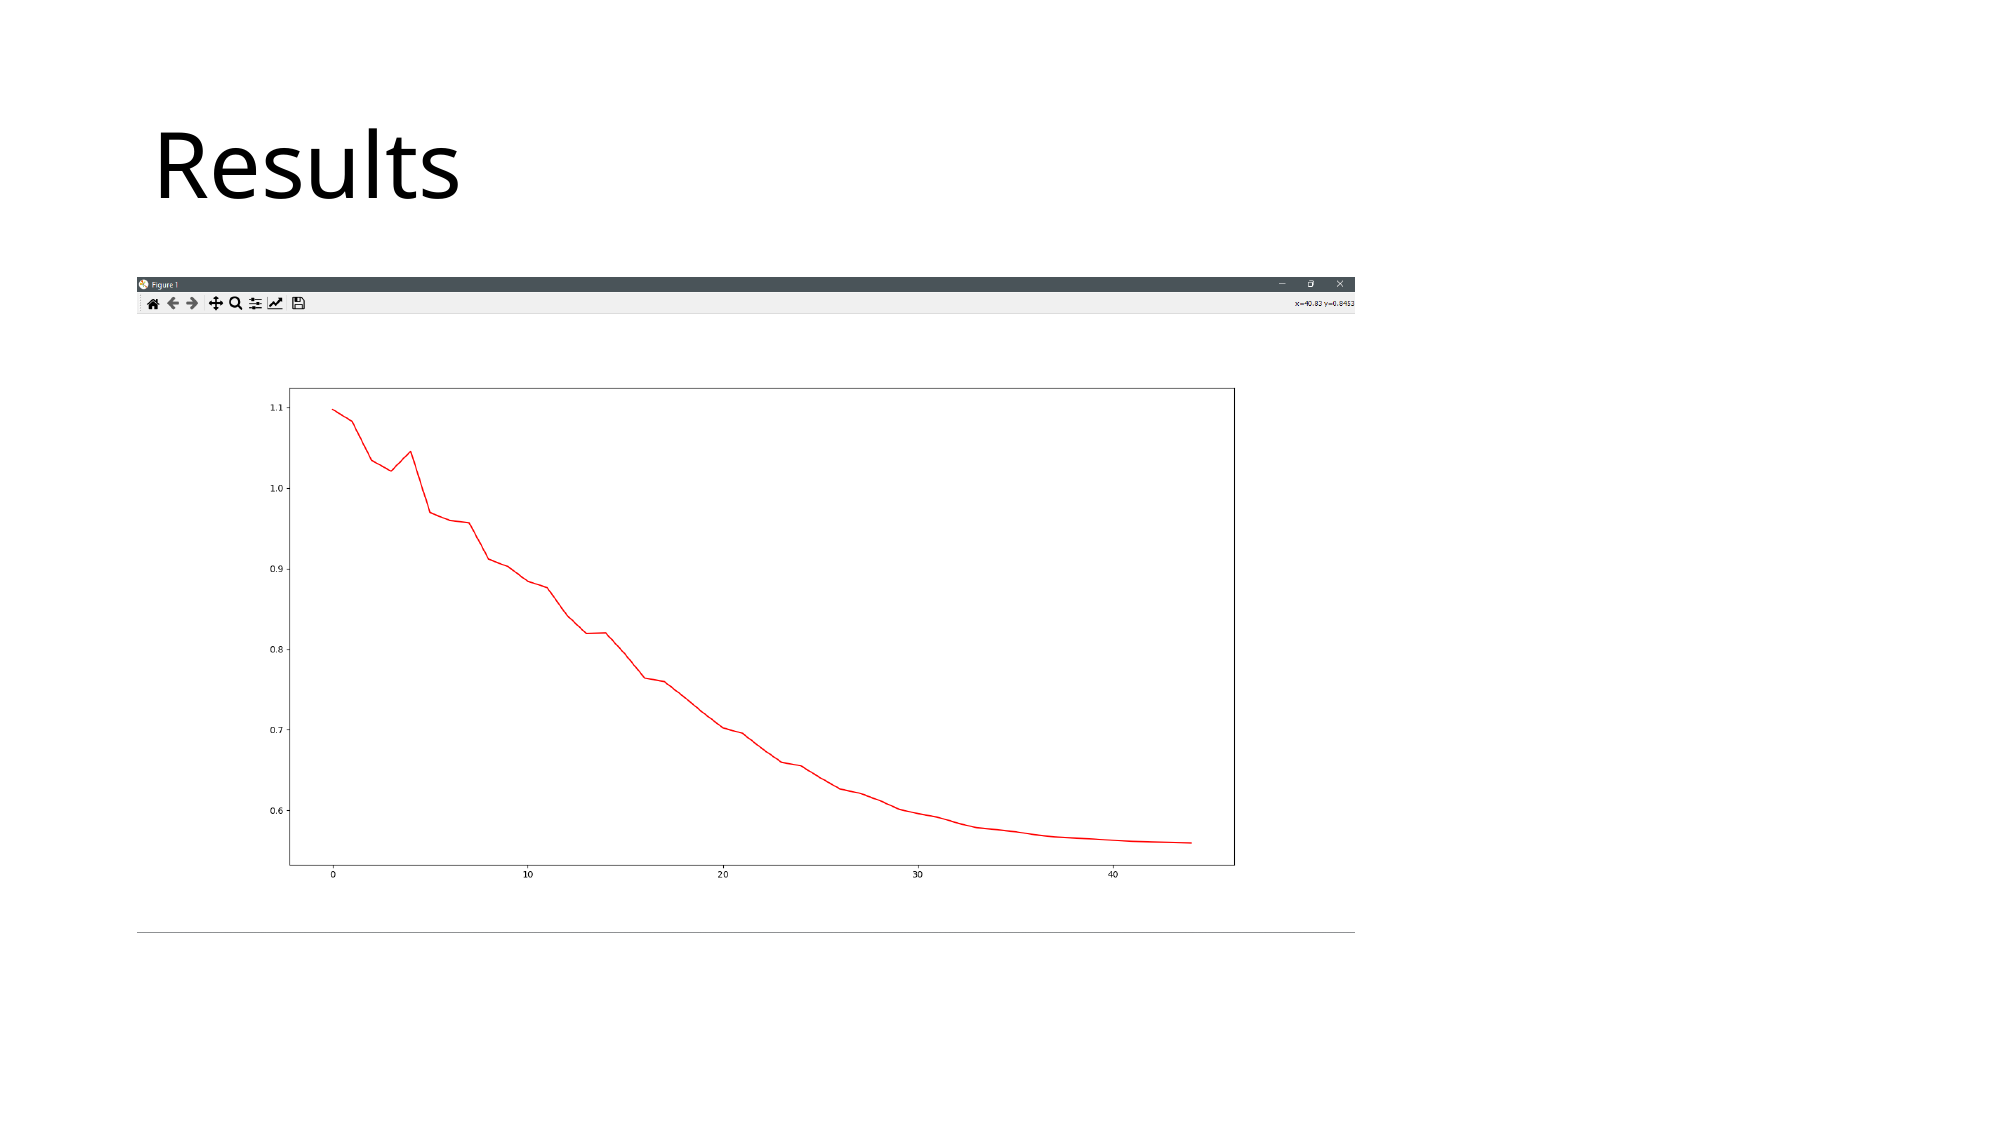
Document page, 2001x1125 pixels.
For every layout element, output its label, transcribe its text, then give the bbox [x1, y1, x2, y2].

picture [137, 277, 1355, 933]
title Results [137, 59, 1863, 278]
